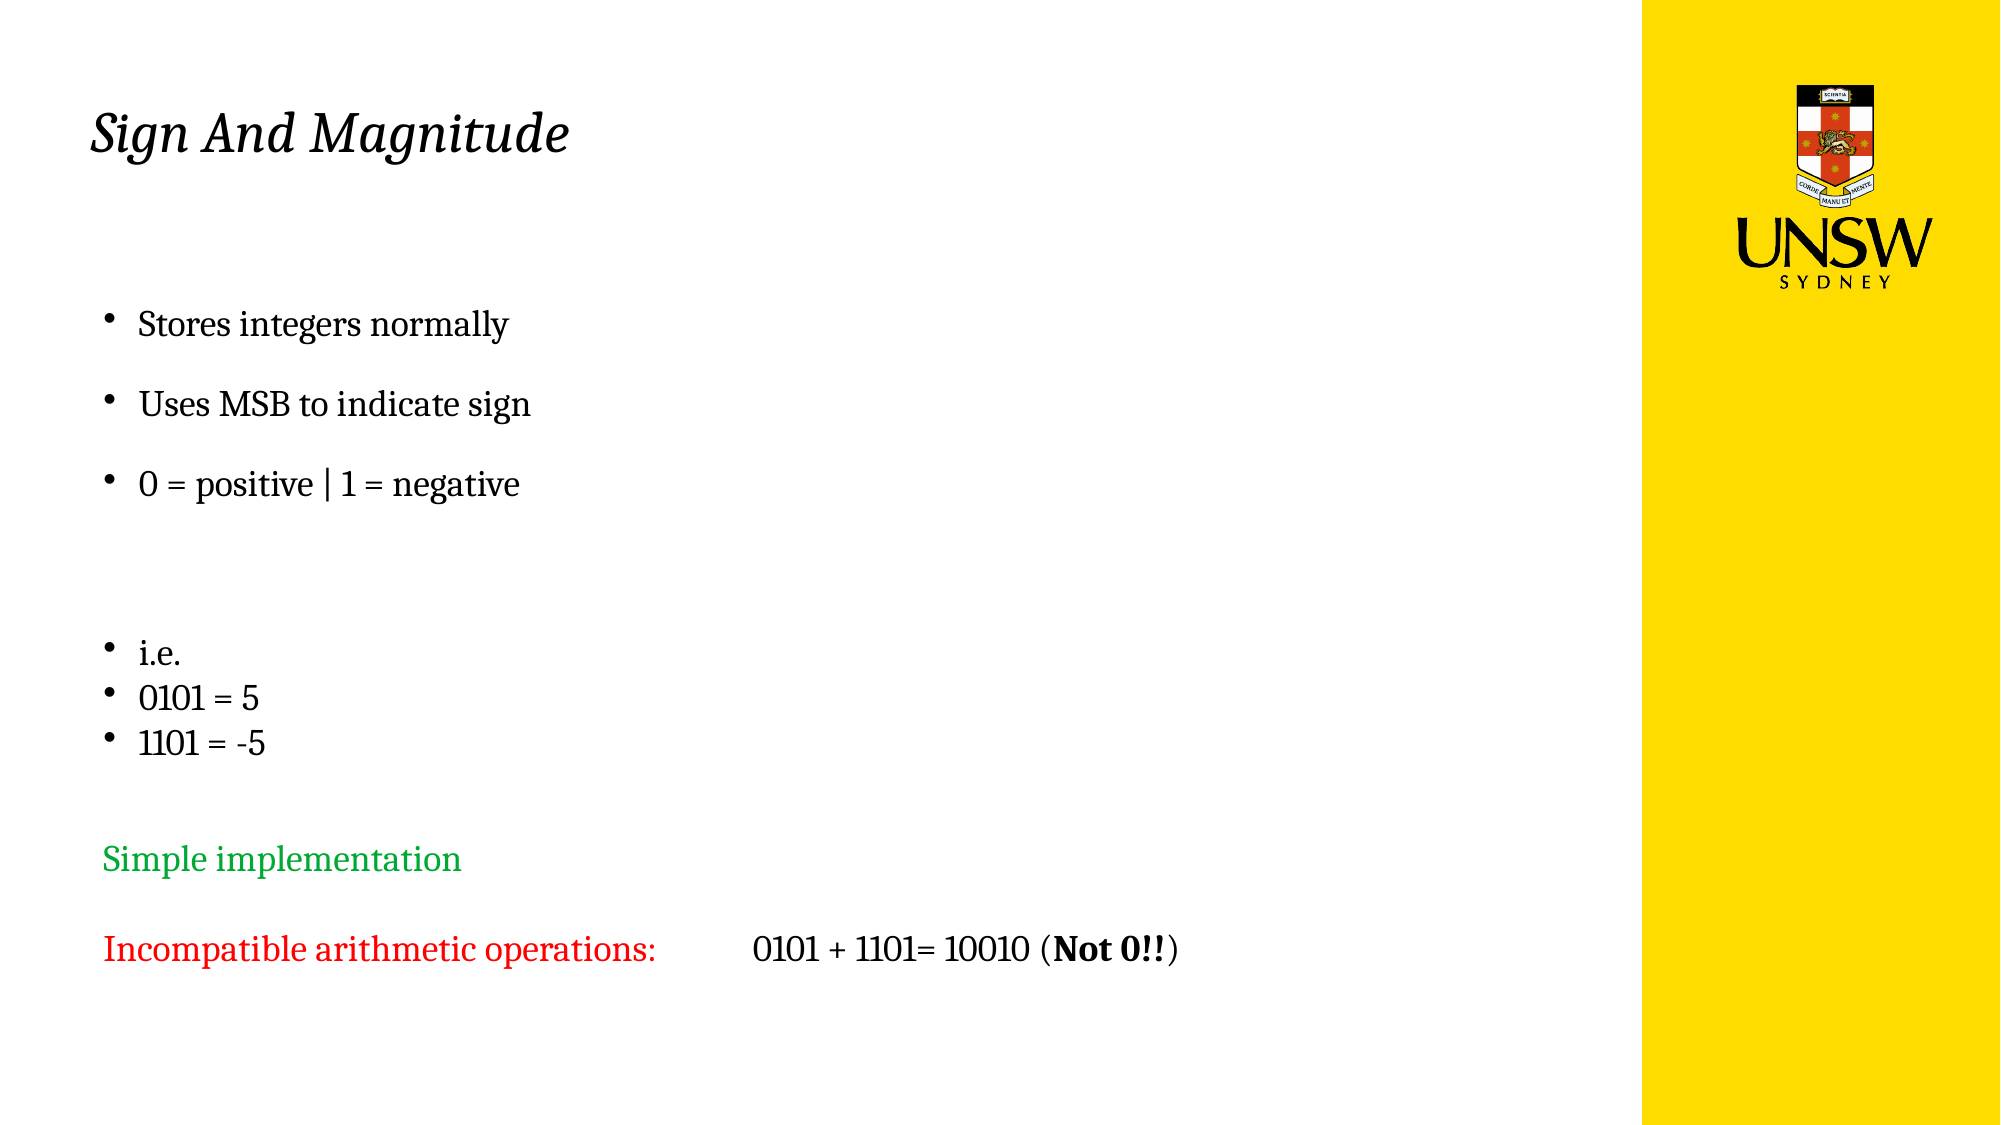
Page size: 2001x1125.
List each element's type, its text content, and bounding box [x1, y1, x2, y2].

text_box i.e. 0101 = 5 1101 = -5 [88, 620, 355, 770]
text_box Stores integers normally Uses MSB to indicate sign 0 = positive | 1 = negative [88, 291, 1609, 512]
text_box Simple implementation Incompatible arithmetic operations: [88, 826, 1034, 977]
title Sign And Magnitude [76, 86, 922, 212]
text_box 0101 + 1101= 10010 (Not 0!!) [738, 916, 1624, 977]
picture [1737, 85, 1933, 289]
